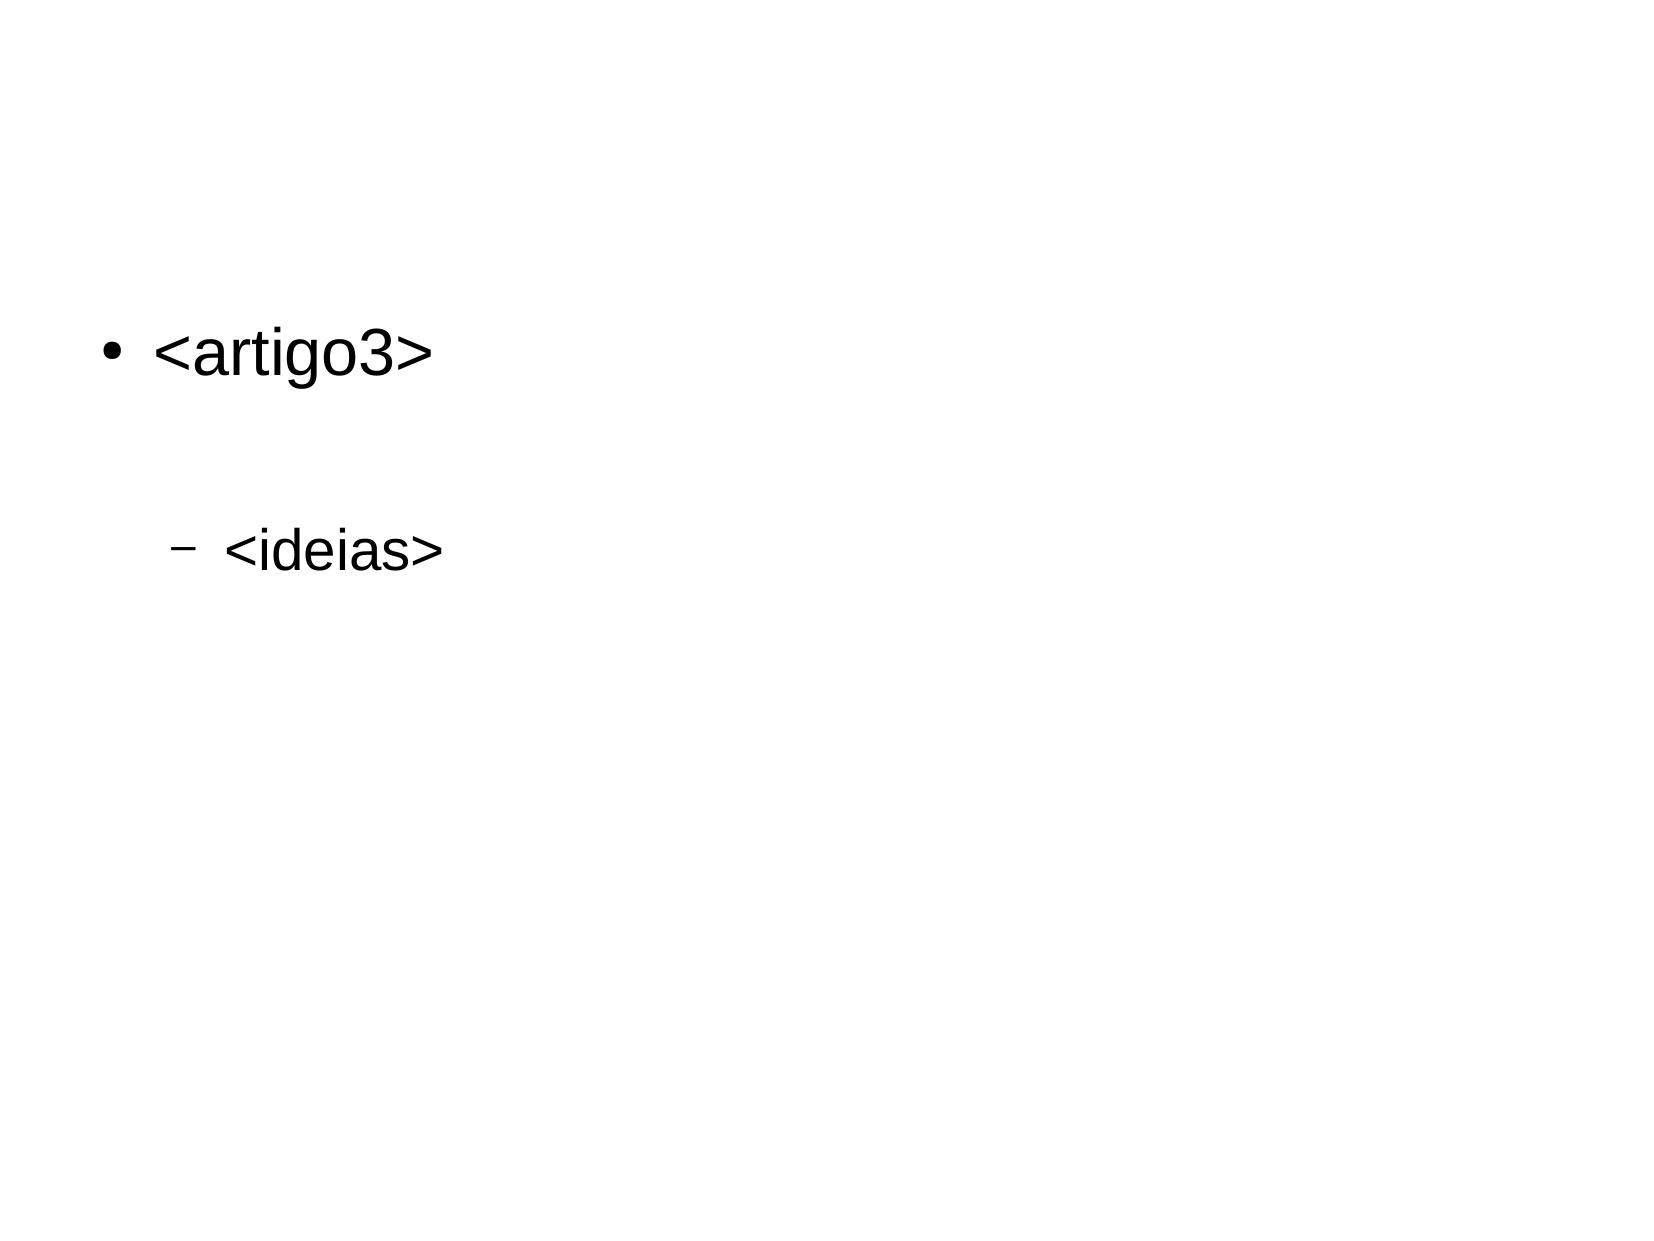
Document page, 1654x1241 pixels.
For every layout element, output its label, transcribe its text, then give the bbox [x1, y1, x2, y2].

list <artigo3> <ideias> [82, 106, 1571, 1123]
